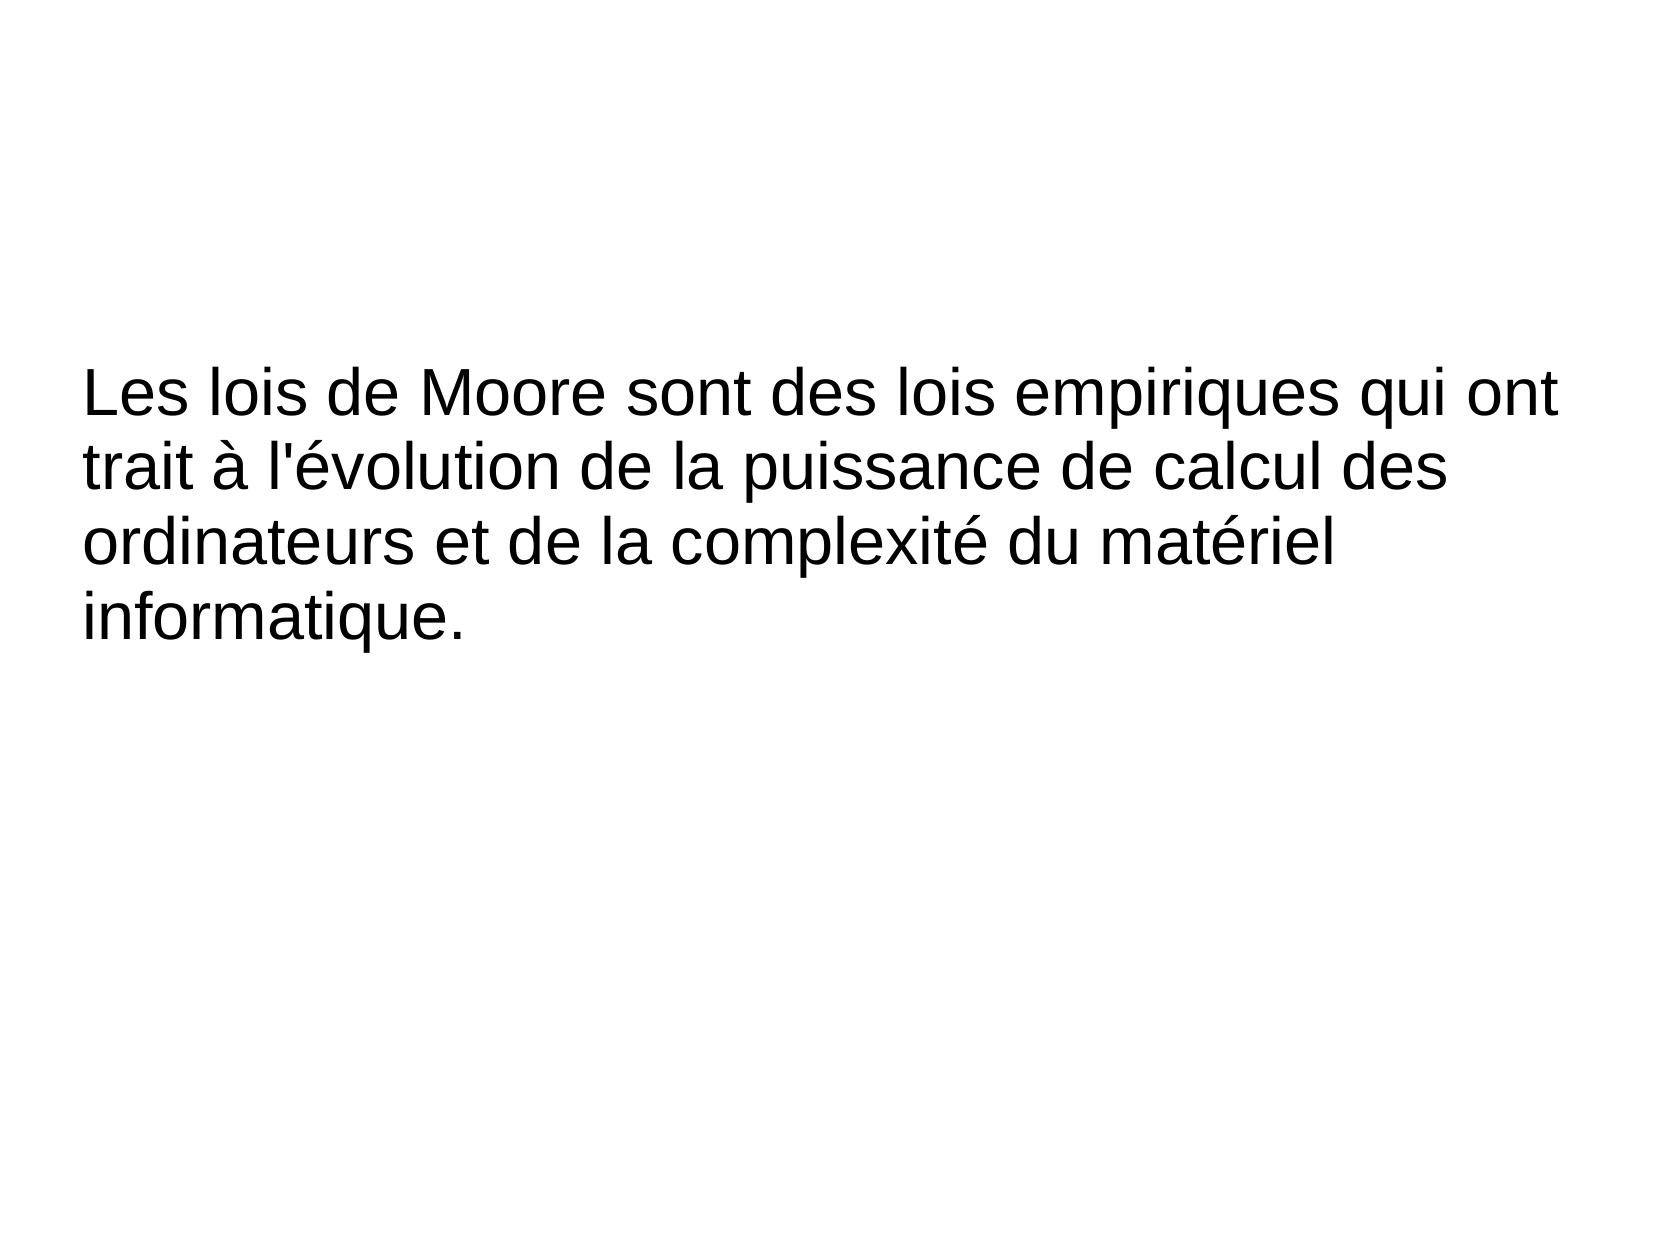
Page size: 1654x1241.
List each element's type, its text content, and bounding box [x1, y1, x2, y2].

subtitle Les lois de Moore sont des lois empiriques qui ont trait à l'évolution de la puissance de calcul des ordinateurs et de la complexité du matériel informatique. [82, 49, 1571, 1109]
